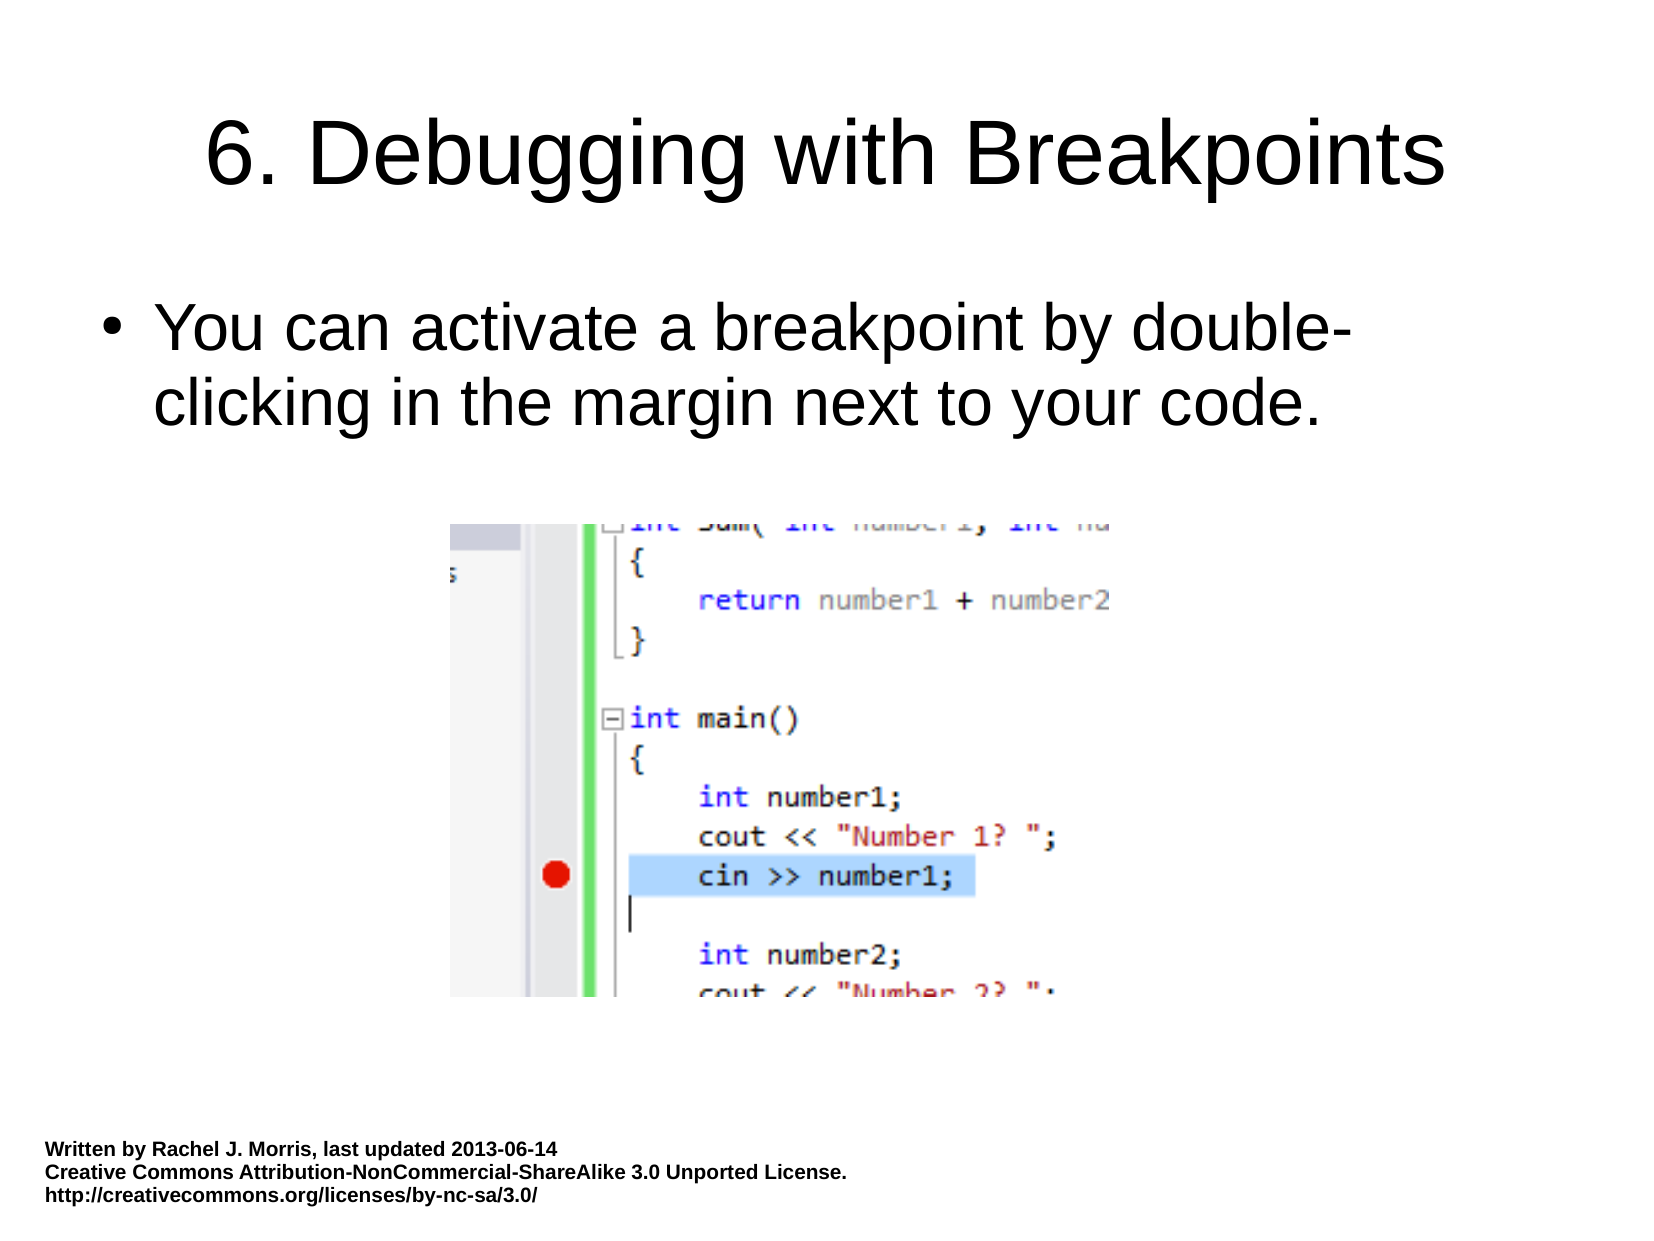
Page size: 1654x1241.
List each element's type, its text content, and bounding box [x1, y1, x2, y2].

picture [450, 524, 1109, 997]
title 6. Debugging with Breakpoints [82, 49, 1571, 257]
list You can activate a breakpoint by double-clicking in the margin next to your code. [82, 290, 1538, 1010]
